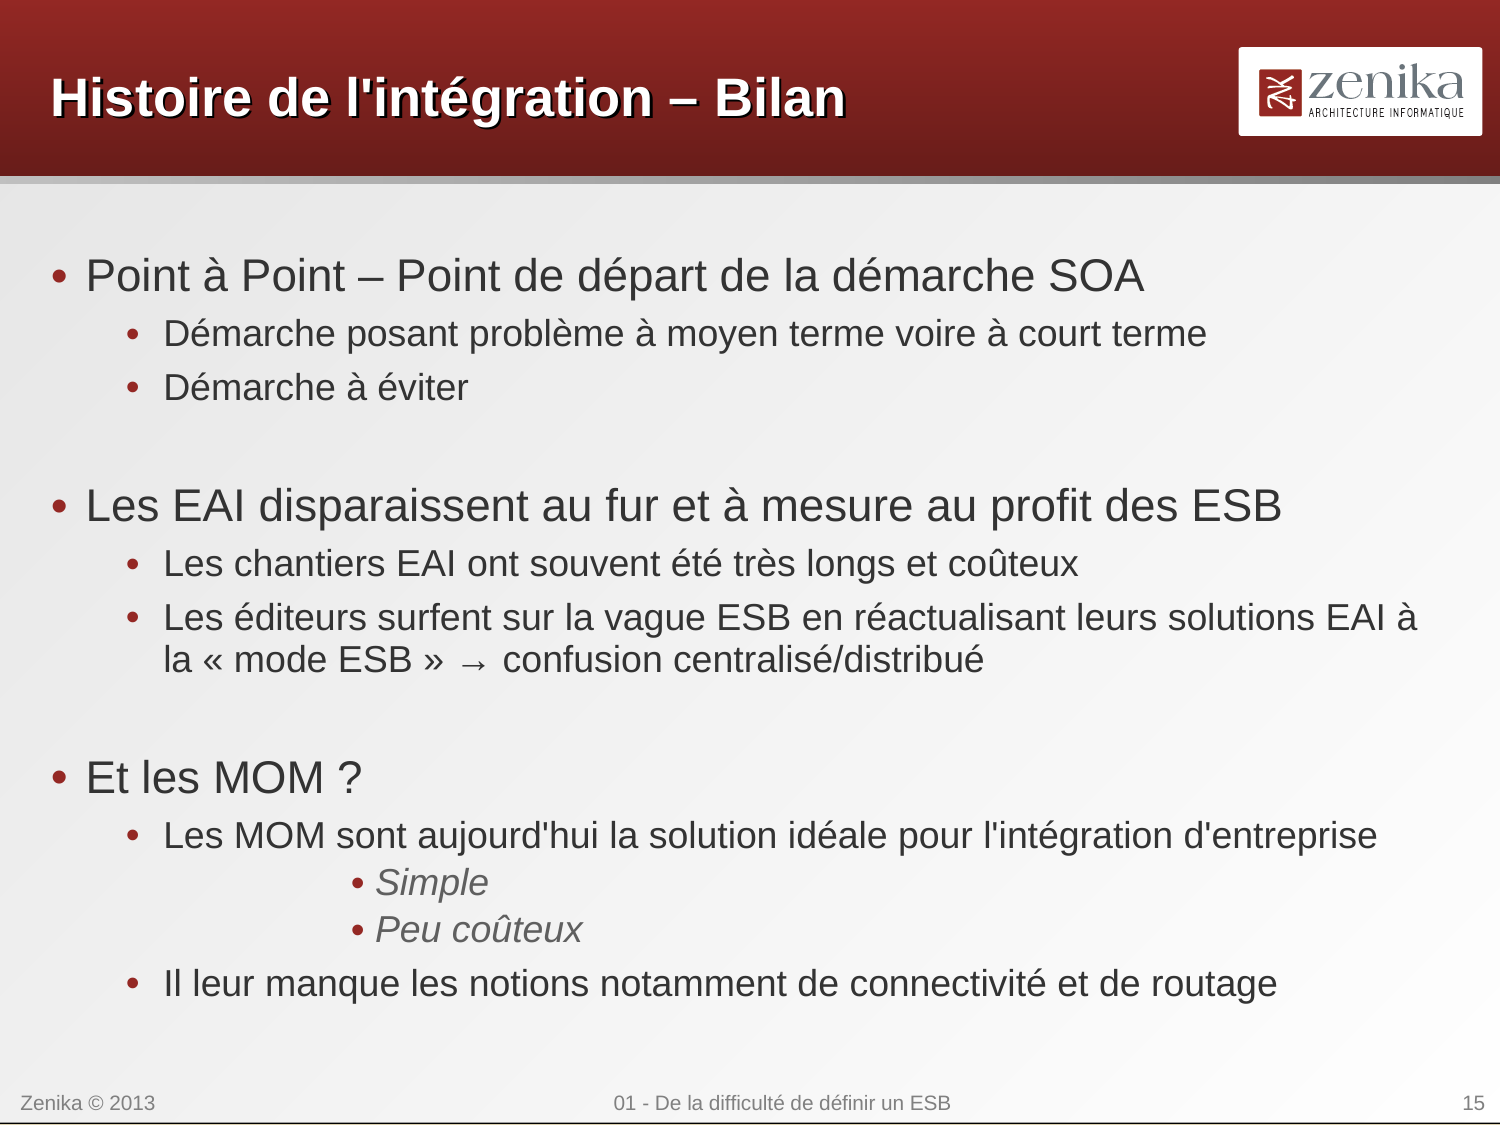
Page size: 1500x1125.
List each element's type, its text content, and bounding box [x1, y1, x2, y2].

picture [1257, 58, 1464, 125]
title Histoire de l'intégration – Bilan [50, 15, 1206, 180]
list Point à Point – Point de départ de la démarche SOA Démarche posant problème à moyen terme voire à court terme Démarche à éviter Les EAI disparaissent au fur et à mesure au profit des ESB Les chantiers EAI ont souvent été très longs et coûteux Les éditeurs surfent sur la vague ESB en réactualisant leurs solutions EAI à la « mode ESB » → confusion centralisé/distribué Et les MOM ? Les MOM sont aujourd'hui la solution idéale pour l'intégration d'entreprise Simple Peu coûteux Il leur manque les notions notamment de connectivité et de routage [50, 249, 1435, 1064]
